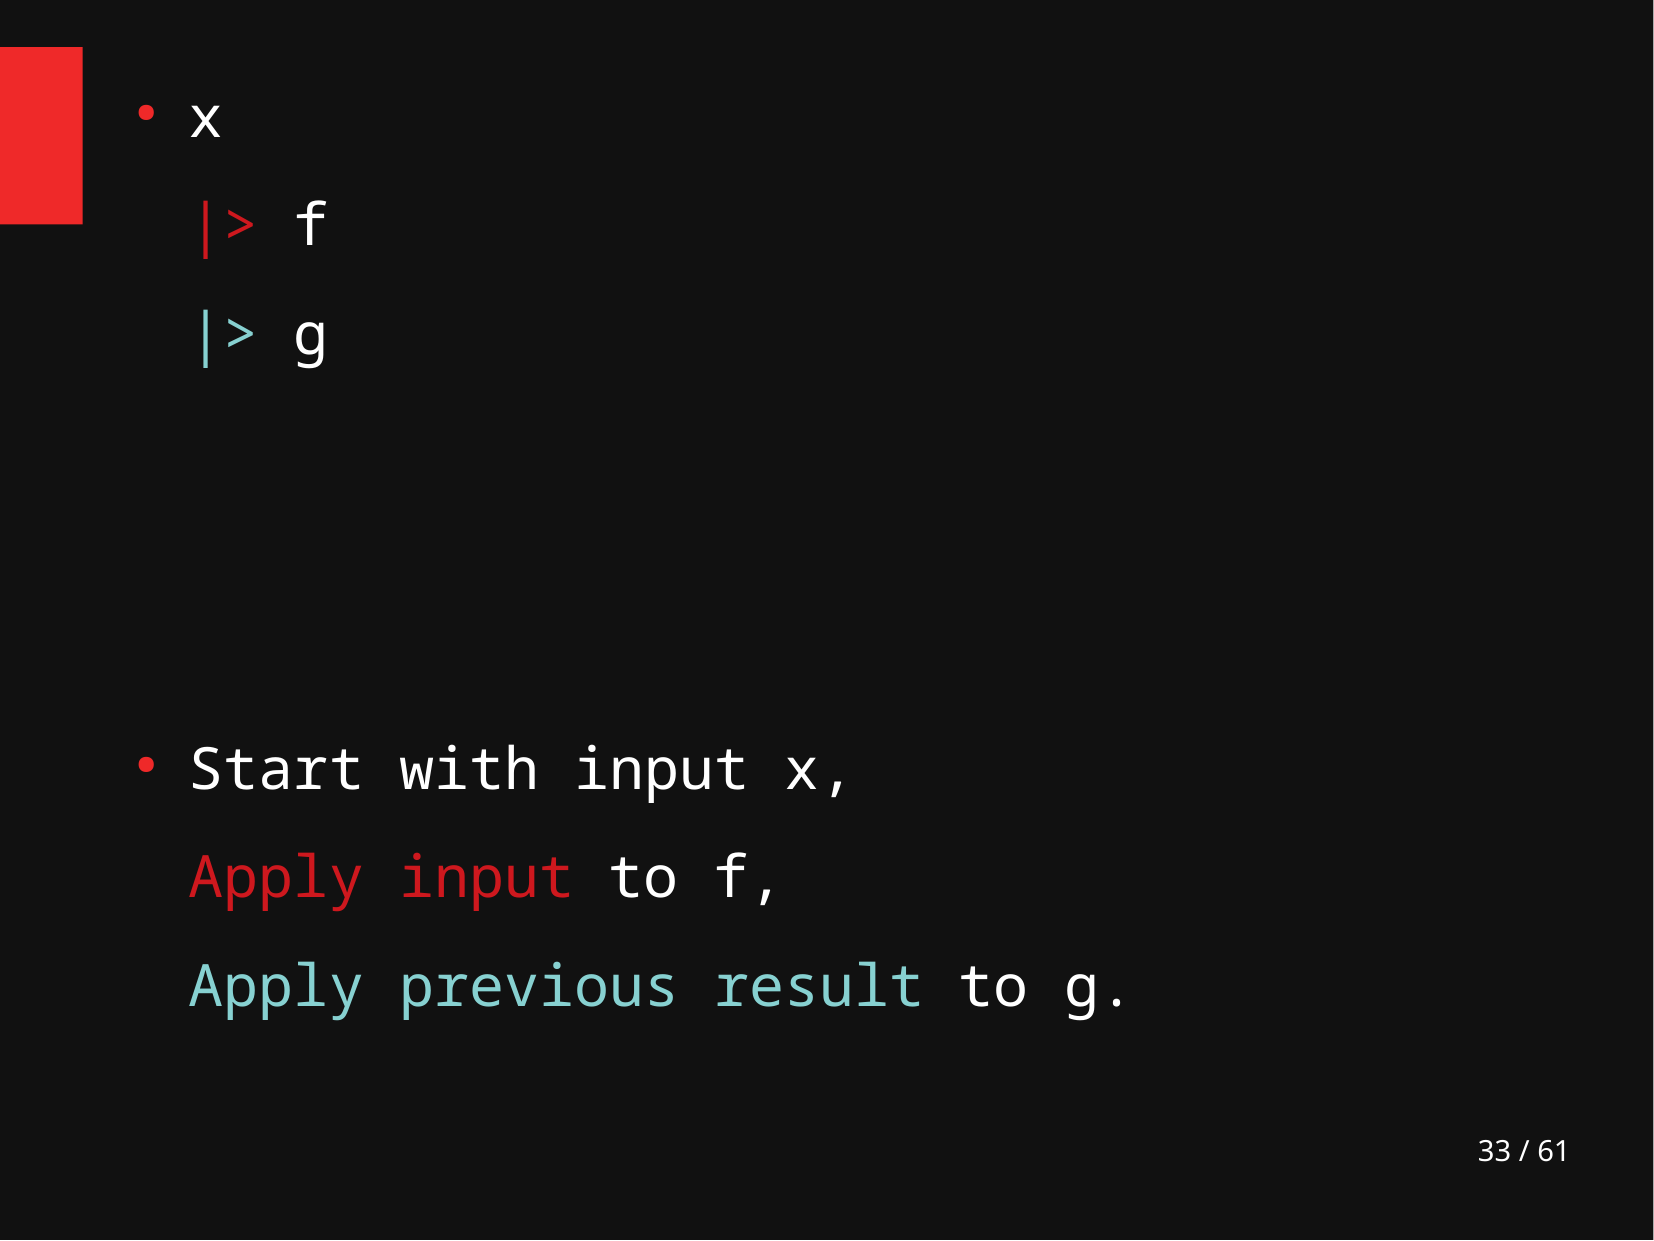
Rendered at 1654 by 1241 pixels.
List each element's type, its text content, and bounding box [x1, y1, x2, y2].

list x |> f |> g Start with input x, Apply input to f, Apply previous result to g. [118, 75, 1536, 1074]
